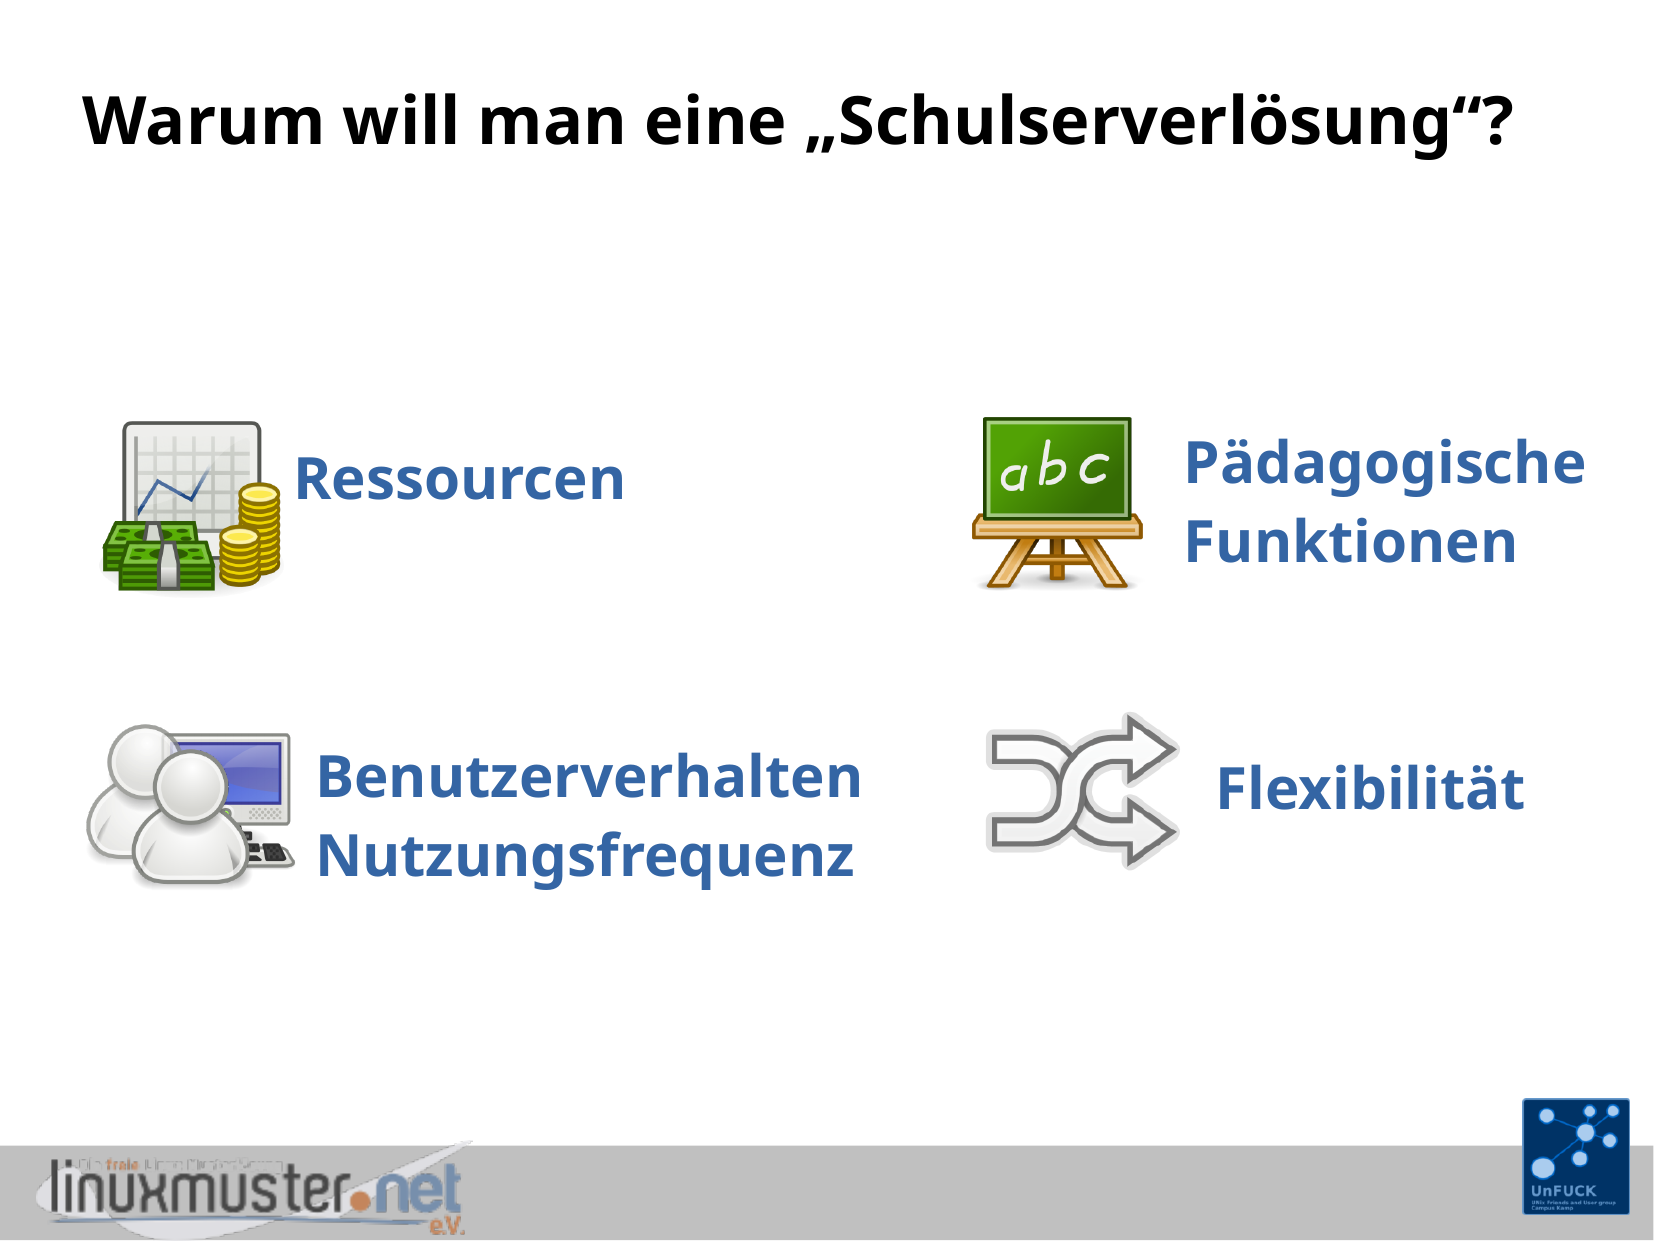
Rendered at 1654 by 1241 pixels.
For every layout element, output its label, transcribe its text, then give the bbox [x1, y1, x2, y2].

text_box Pädagogische Funktionen [1169, 413, 1596, 560]
picture [968, 413, 1146, 591]
title Warum will man eine „Schulserverlösung“? [82, 49, 1571, 189]
text_box Ressourcen [284, 429, 626, 511]
picture [70, 703, 296, 905]
picture [36, 1140, 473, 1241]
text_box Flexibilität [1227, 739, 1536, 821]
text_box Benutzerverhalten Nutzungsfrequenz [300, 727, 854, 875]
picture [944, 646, 1227, 929]
picture [99, 413, 284, 598]
picture [1522, 1098, 1630, 1215]
